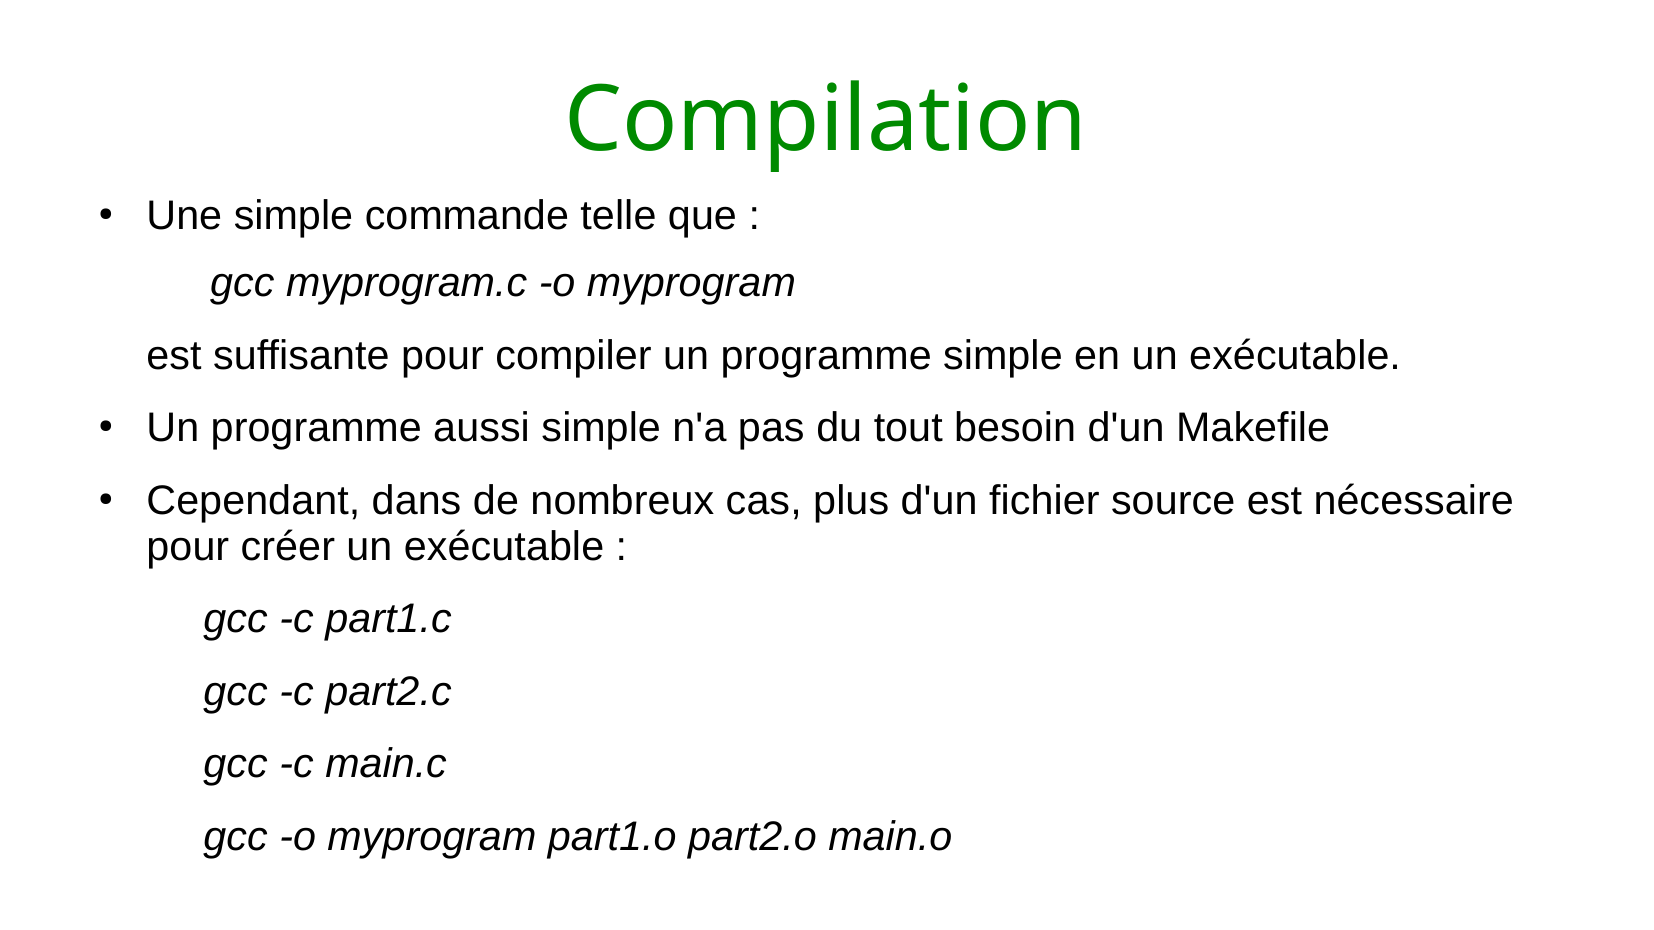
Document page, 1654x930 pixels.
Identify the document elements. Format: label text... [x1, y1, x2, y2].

title Compilation [82, 37, 1571, 192]
list Une simple commande telle que : gcc myprogram.c -o myprogram est suffisante pour compiler un programme simple en un exécutable. Un programme aussi simple n'a pas du tout besoin d'un Makefile Cependant, dans de nombreux cas, plus d'un fichier source est nécessaire pour créer un exécutable : gcc -c part1.c gcc -c part2.c gcc -c main.c gcc -o myprogram part1.o part2.o main.o [82, 192, 1571, 863]
